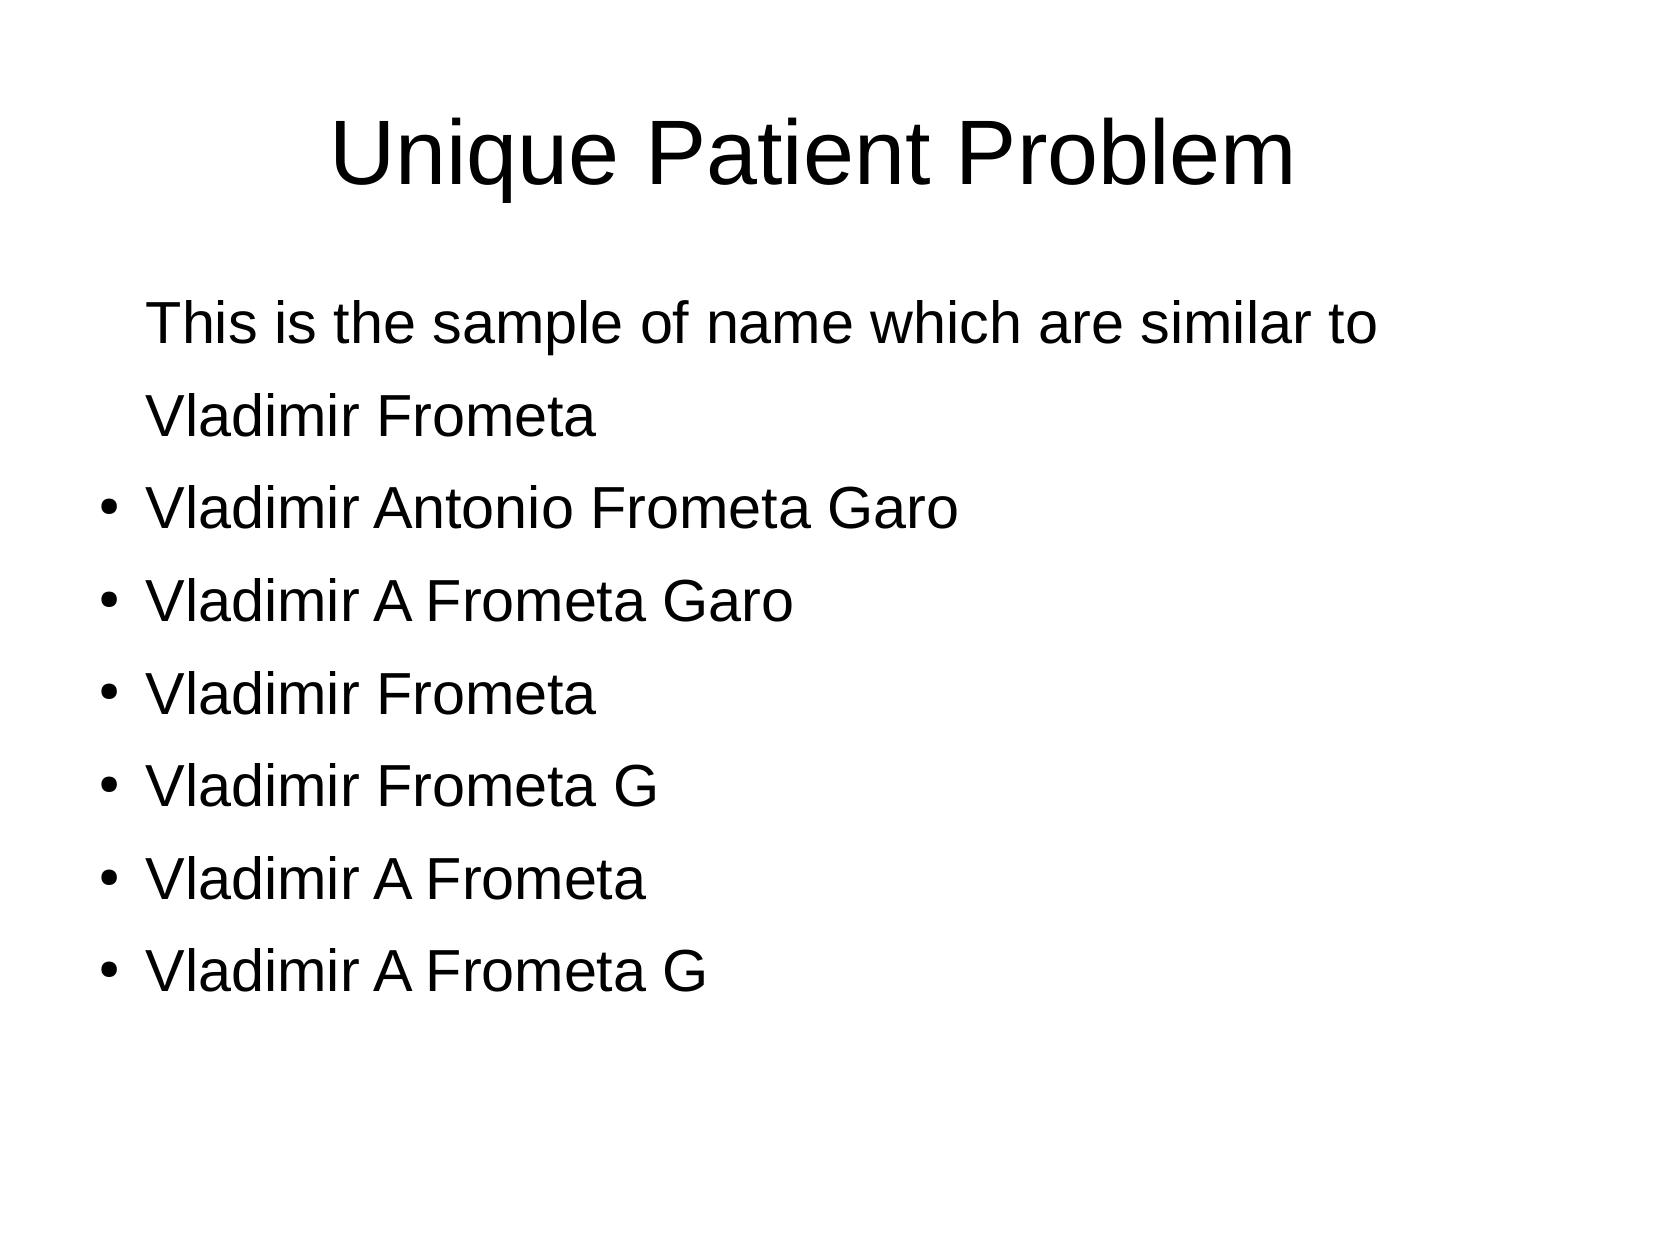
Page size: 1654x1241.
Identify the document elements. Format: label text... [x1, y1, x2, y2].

list This is the sample of name which are similar to Vladimir Frometa Vladimir Antonio Frometa Garo Vladimir A Frometa Garo Vladimir Frometa Vladimir Frometa G Vladimir A Frometa Vladimir A Frometa G [82, 290, 1571, 1010]
title Unique Patient Problem [82, 49, 1571, 257]
